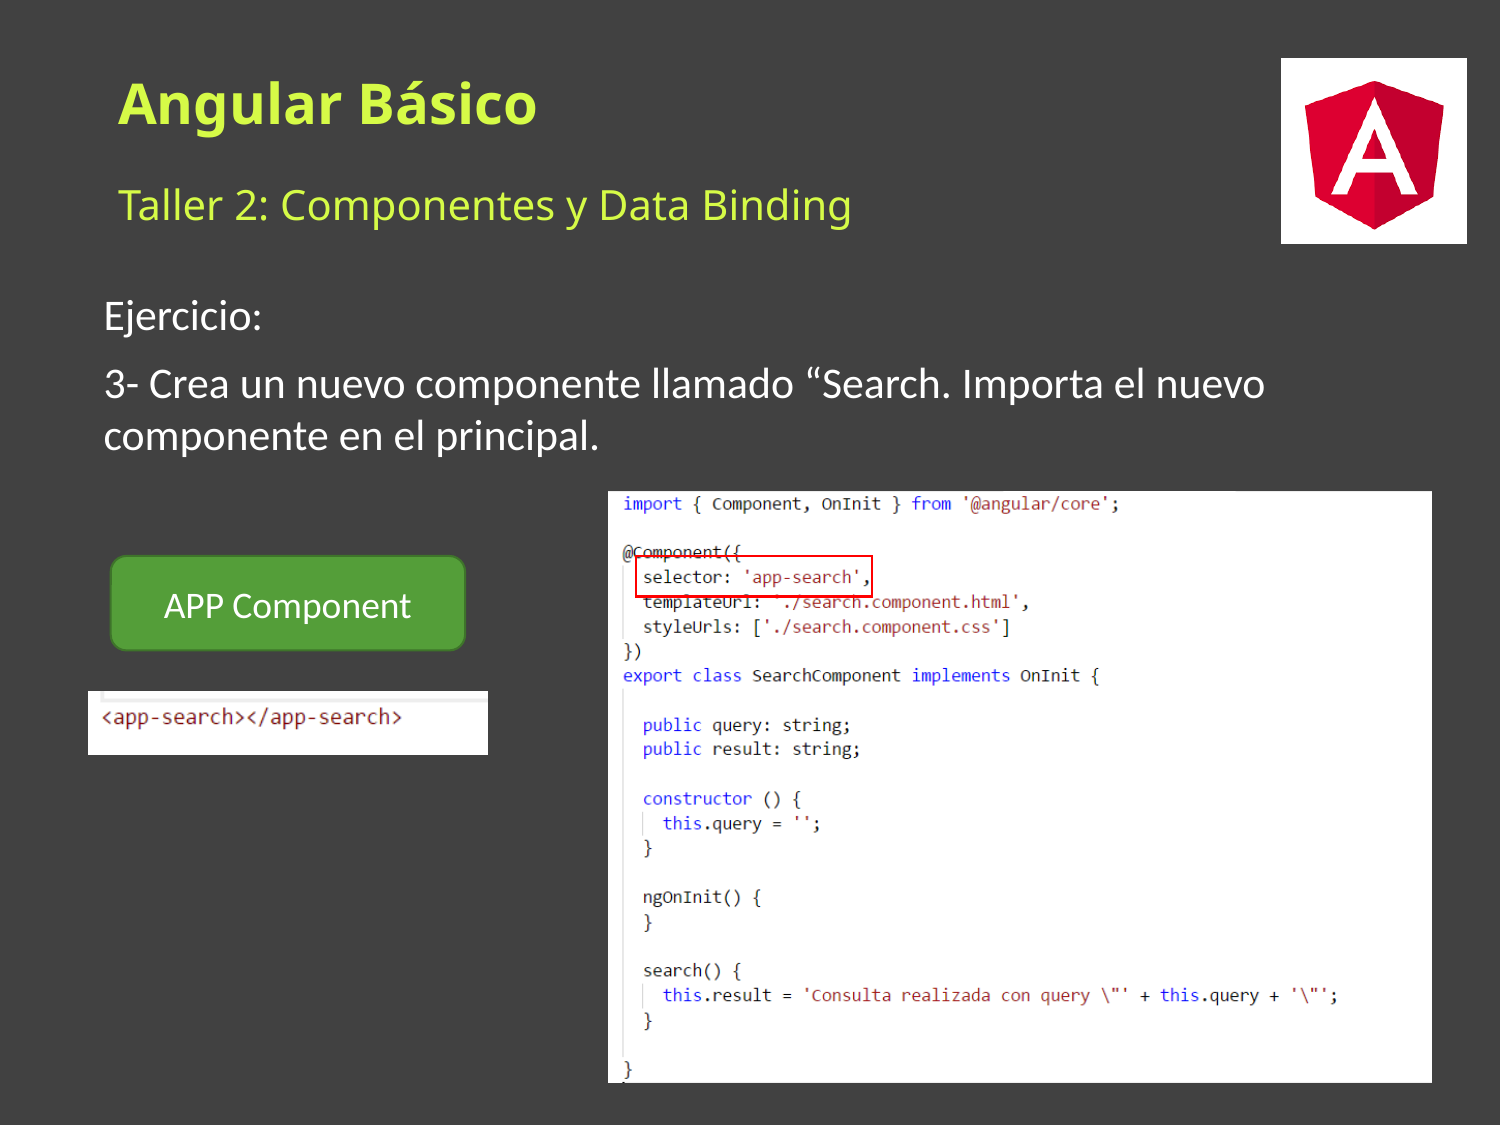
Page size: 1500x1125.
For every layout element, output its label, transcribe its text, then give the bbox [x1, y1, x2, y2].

picture [88, 691, 488, 755]
list Ejercicio: 3- Crea un nuevo componente llamado “Search. Importa el nuevo componente en el principal. [88, 278, 1383, 993]
list Taller 2: Componentes y Data Binding [103, 163, 1282, 244]
picture [608, 491, 1432, 1083]
text_box APP Component [110, 555, 466, 651]
title Angular Básico [103, 59, 1282, 144]
picture [1281, 58, 1467, 244]
